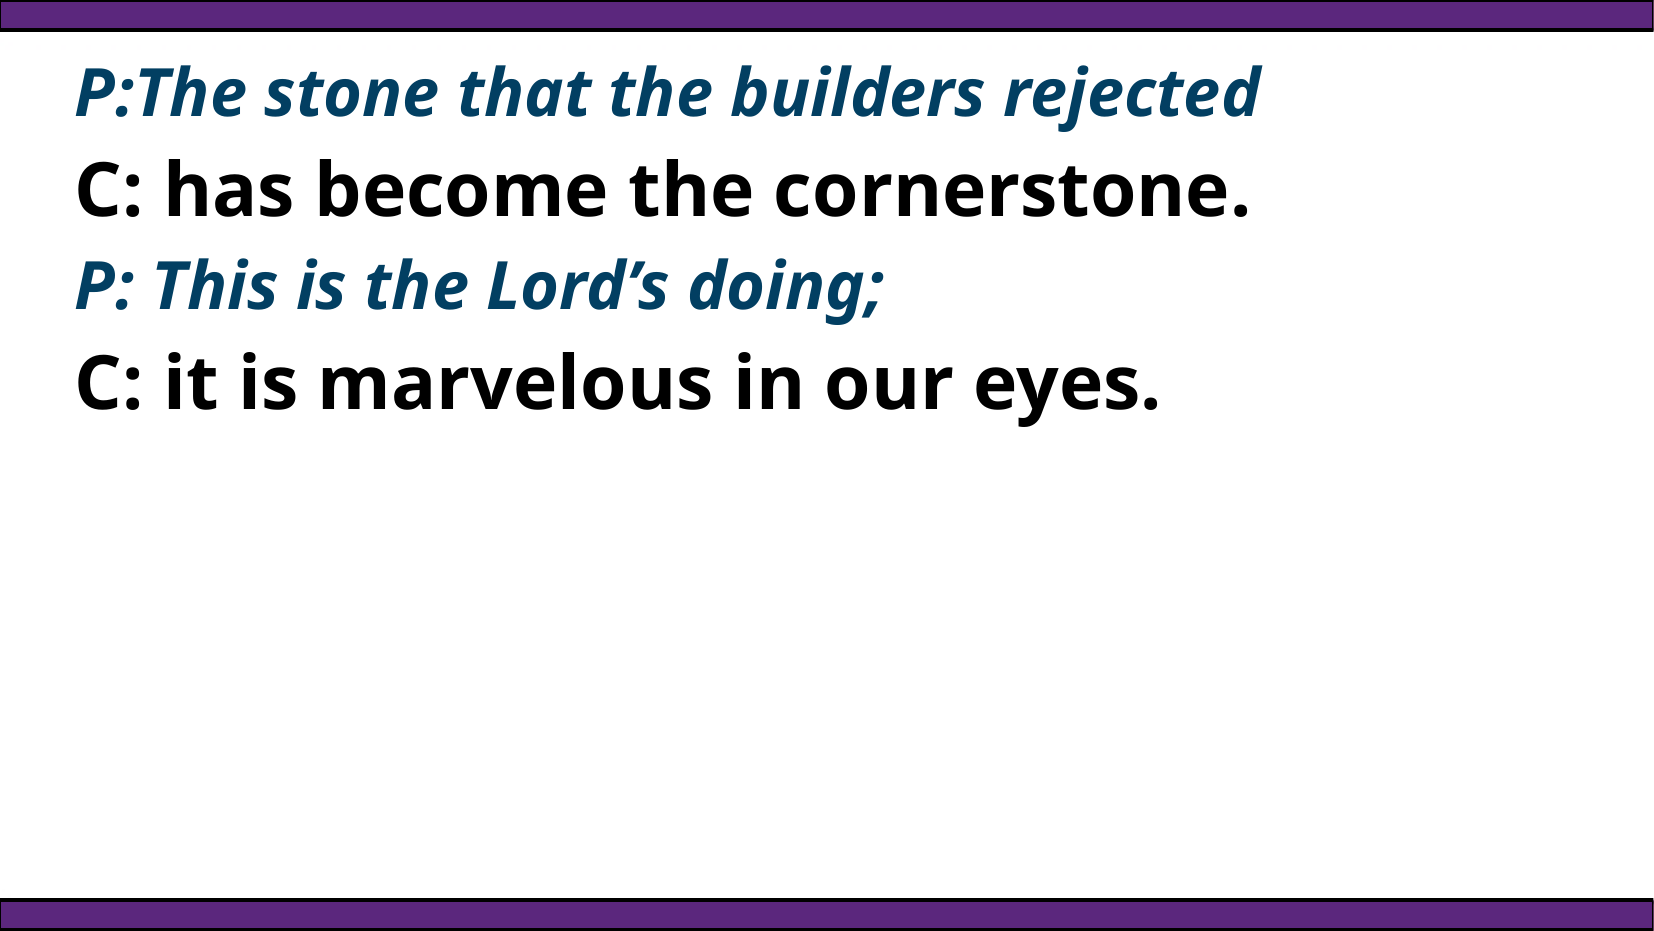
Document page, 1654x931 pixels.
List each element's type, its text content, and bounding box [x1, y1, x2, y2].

picture [0, 31, 1654, 900]
text_box [0, 0, 1654, 31]
text_box P: The stone that the builders rejected C: has become the cornerstone. P: This is the Lord’s doing; C: it is marvelous in our eyes. [60, 38, 1593, 431]
text_box [0, 900, 1654, 931]
